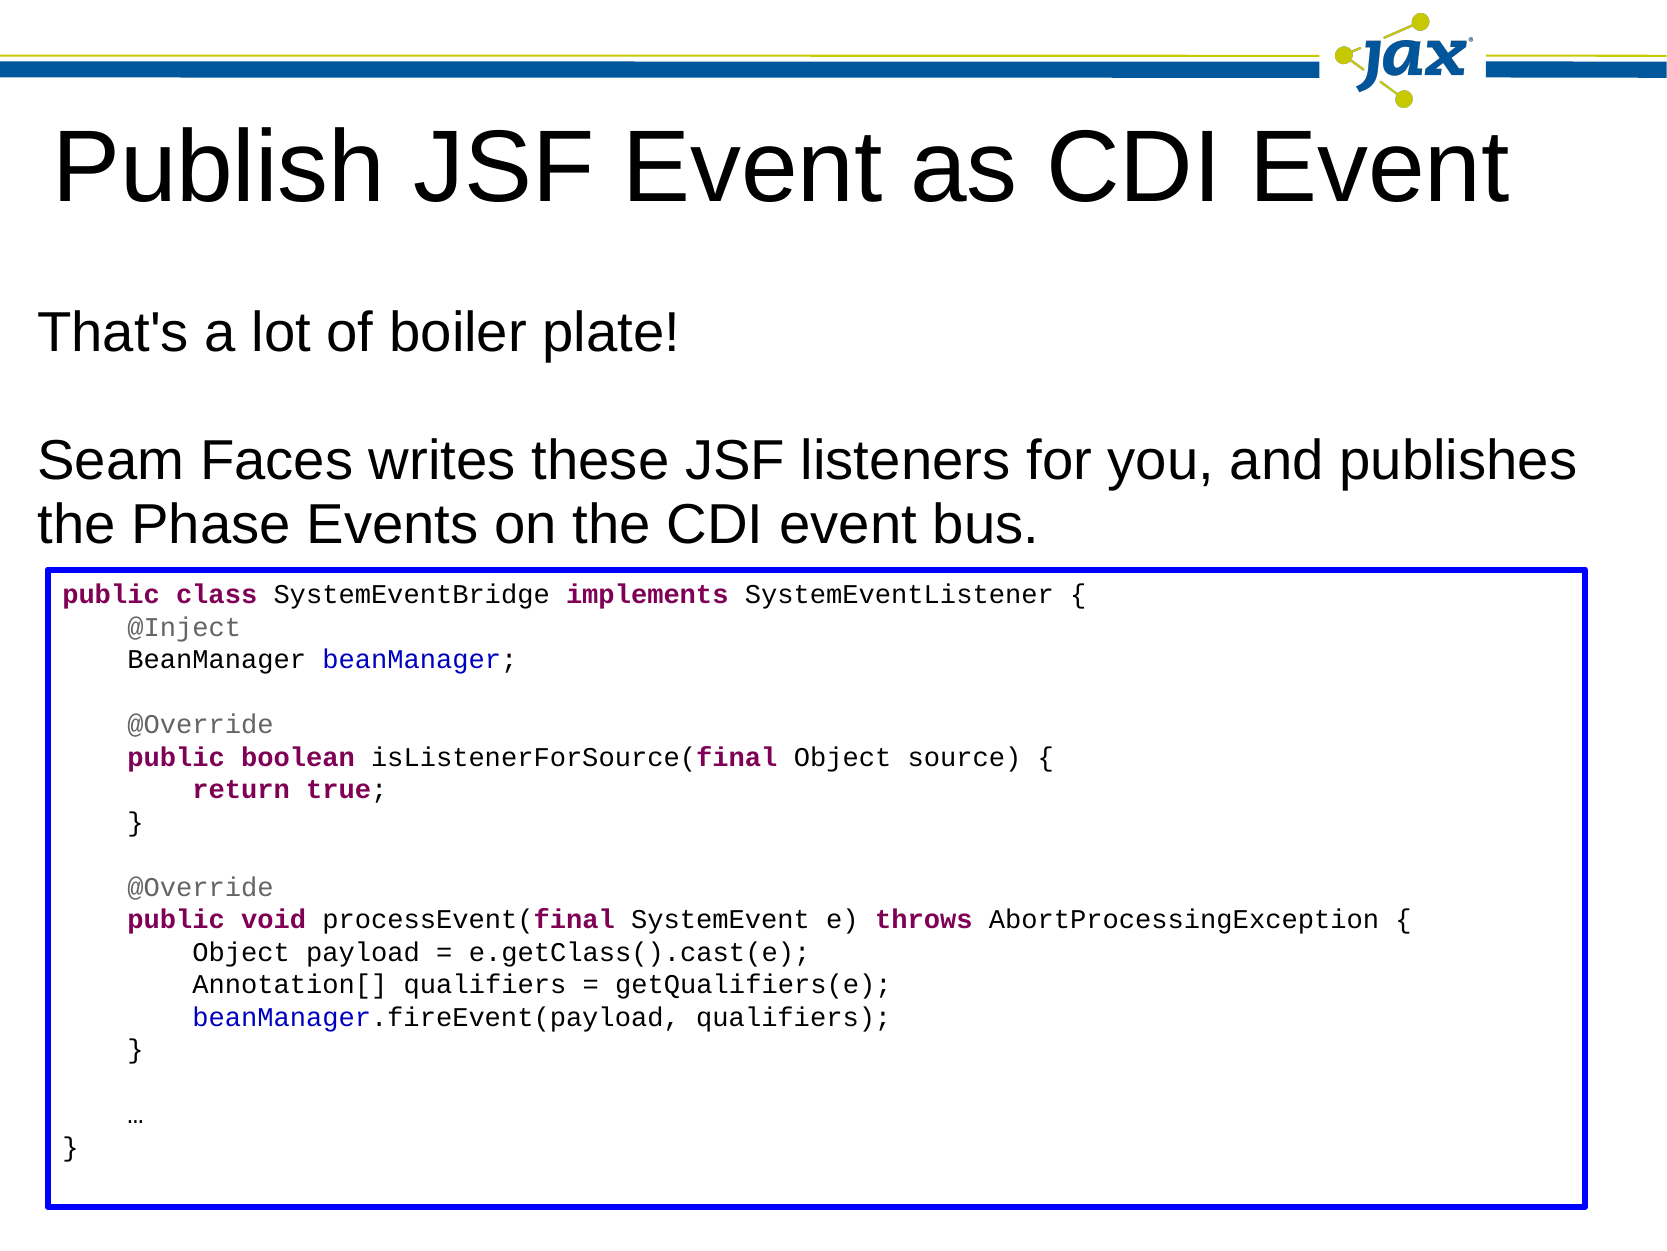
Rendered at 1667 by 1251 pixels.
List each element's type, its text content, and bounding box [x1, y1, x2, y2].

title Publish JSF Event as CDI Event [37, 91, 1651, 230]
text_box public class SystemEventBridge implements SystemEventListener { @Inject BeanManager beanManager; @Override public boolean isListenerForSource(final Object source) { return true; } @Override public void processEvent(final SystemEvent e) throws AbortProcessingException { Object payload = e.getClass().cast(e); Annotation[] qualifiers = getQualifiers(e); beanManager.fireEvent(payload, qualifiers); } … } [47, 569, 1586, 1208]
picture [1335, 13, 1473, 91]
list That's a lot of boiler plate! Seam Faces writes these JSF listeners for you, and publishes the Phase Events on the CDI event bus. [37, 300, 1613, 1126]
